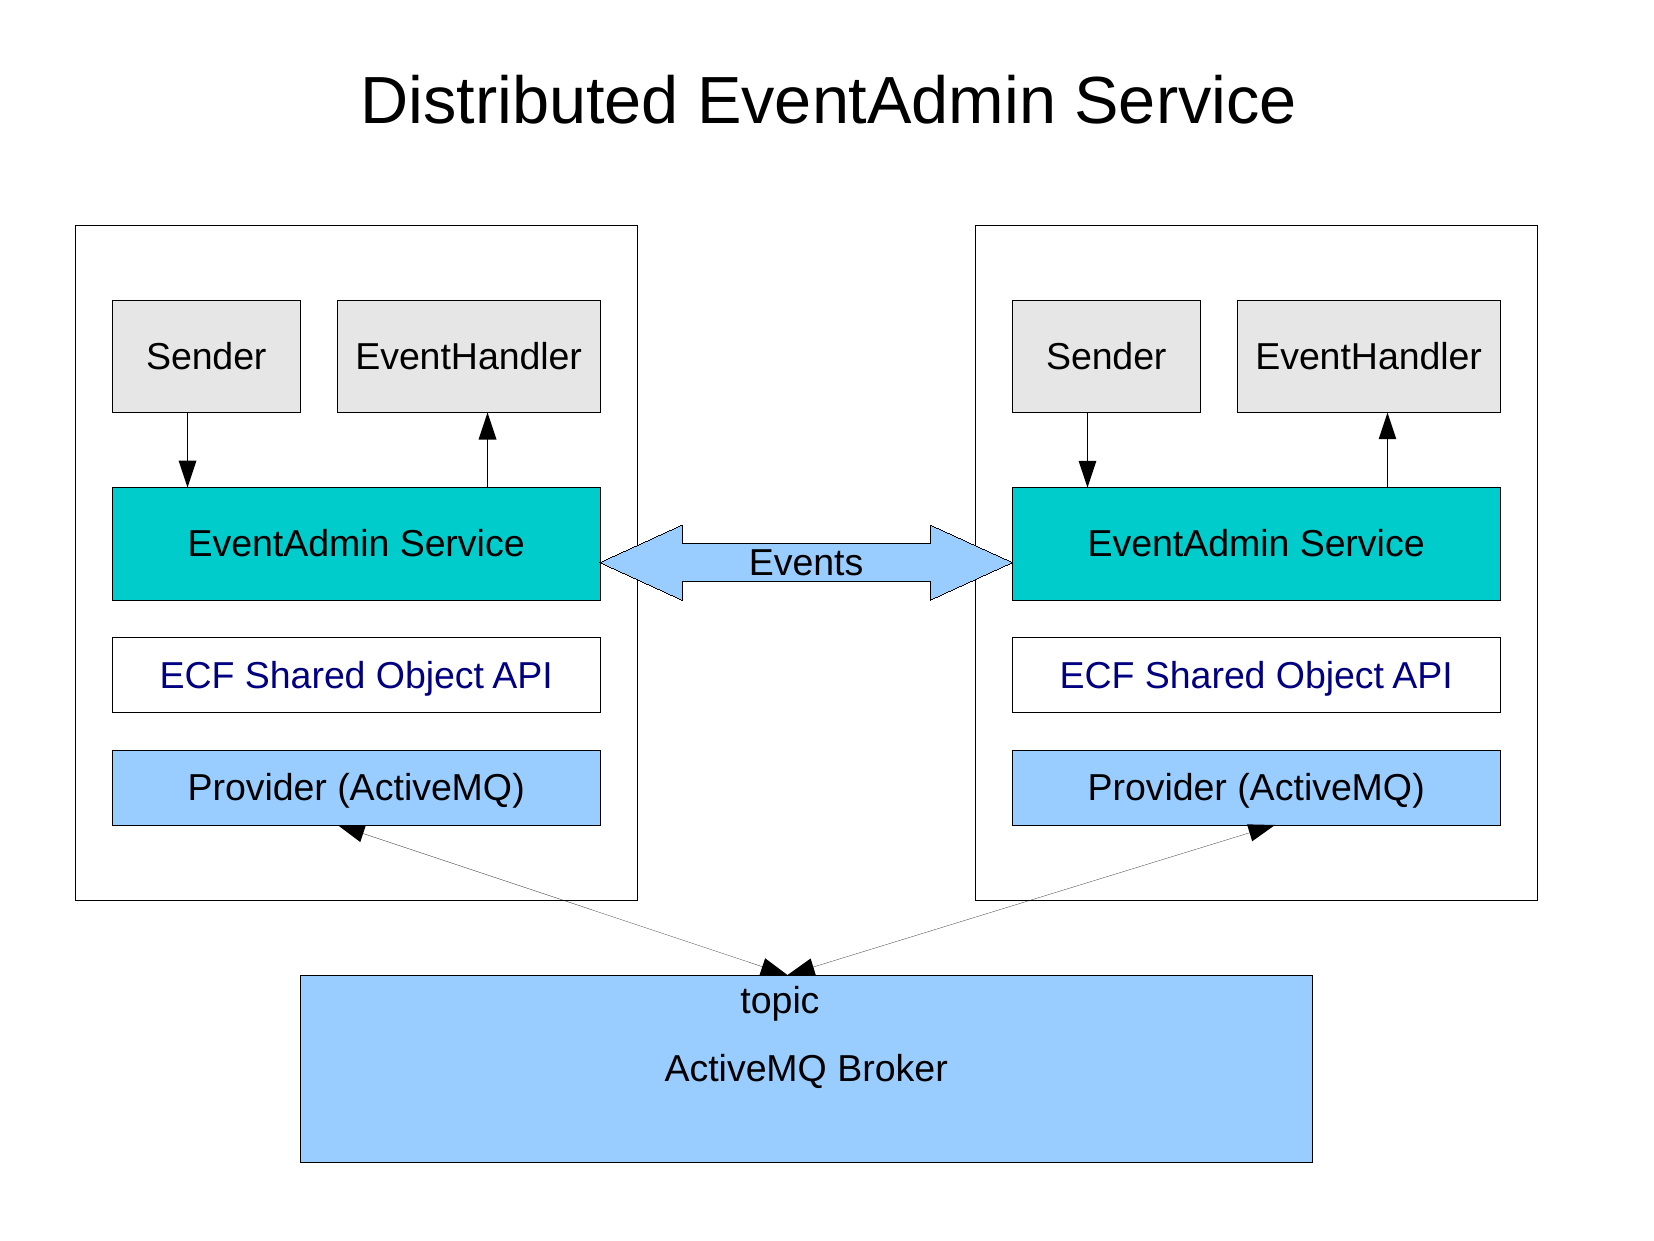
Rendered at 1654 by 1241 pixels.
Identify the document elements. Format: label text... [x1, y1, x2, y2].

text_box Provider (ActiveMQ) [1012, 750, 1501, 826]
text_box [975, 225, 1538, 901]
text_box EventAdmin Service [112, 487, 601, 601]
text_box [75, 225, 638, 901]
text_box EventHandler [1237, 300, 1501, 413]
text_box topic [725, 972, 839, 1030]
text_box Sender [112, 300, 301, 413]
text_box ActiveMQ Broker [300, 975, 1313, 1163]
text_box Provider (ActiveMQ) [112, 750, 601, 826]
text_box ECF Shared Object API [1012, 637, 1501, 713]
text_box Events [599, 525, 1013, 601]
text_box EventHandler [337, 300, 601, 413]
text_box EventAdmin Service [1012, 487, 1501, 601]
text_box Sender [1012, 300, 1201, 413]
text_box Distributed EventAdmin Service [345, 55, 1313, 151]
text_box ECF Shared Object API [112, 637, 601, 713]
